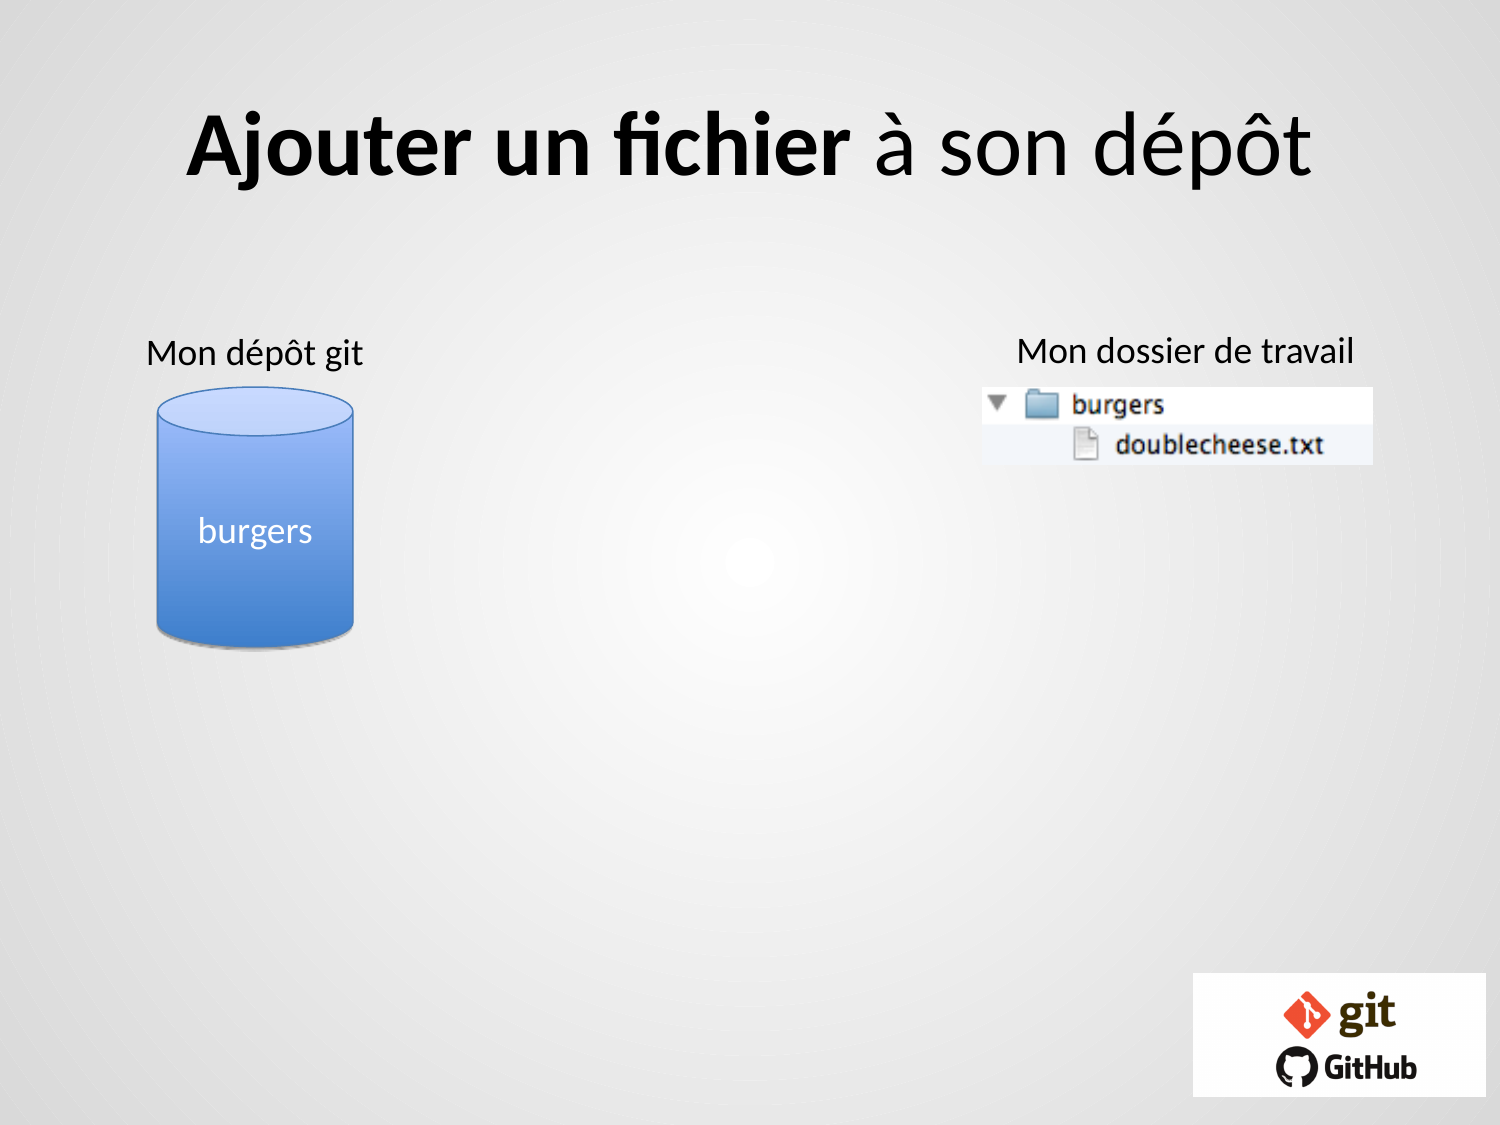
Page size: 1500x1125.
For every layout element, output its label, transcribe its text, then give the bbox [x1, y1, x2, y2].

picture [1193, 973, 1486, 1097]
text_box Mon dossier de travail [1001, 318, 1370, 379]
picture [982, 387, 1373, 465]
text_box burgers [157, 413, 353, 647]
title Ajouter un fichier à son dépôt [75, 45, 1425, 233]
text_box Mon dépôt git [131, 320, 379, 381]
